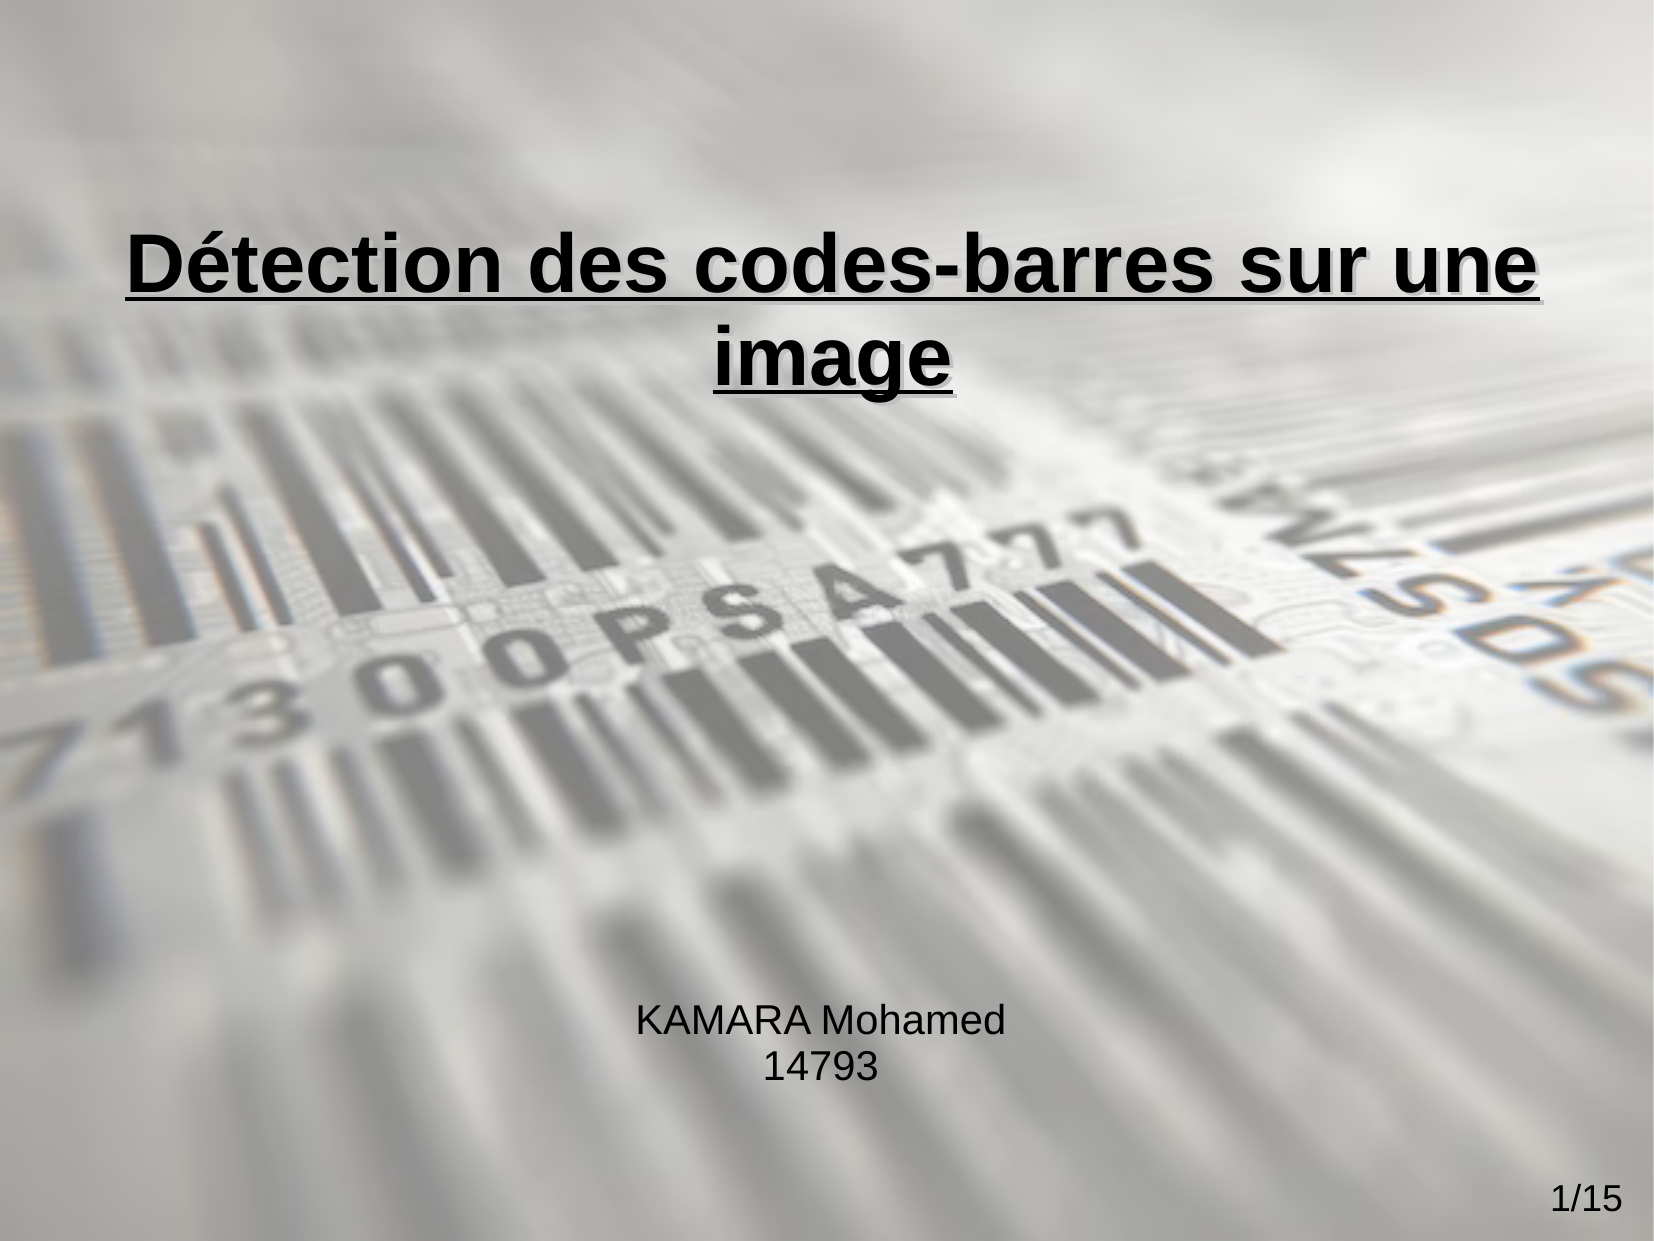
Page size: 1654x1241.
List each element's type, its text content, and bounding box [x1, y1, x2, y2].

subtitle KAMARA Mohamed 14793 [76, 993, 1565, 1093]
title Détection des codes-barres sur une image [88, 206, 1577, 414]
